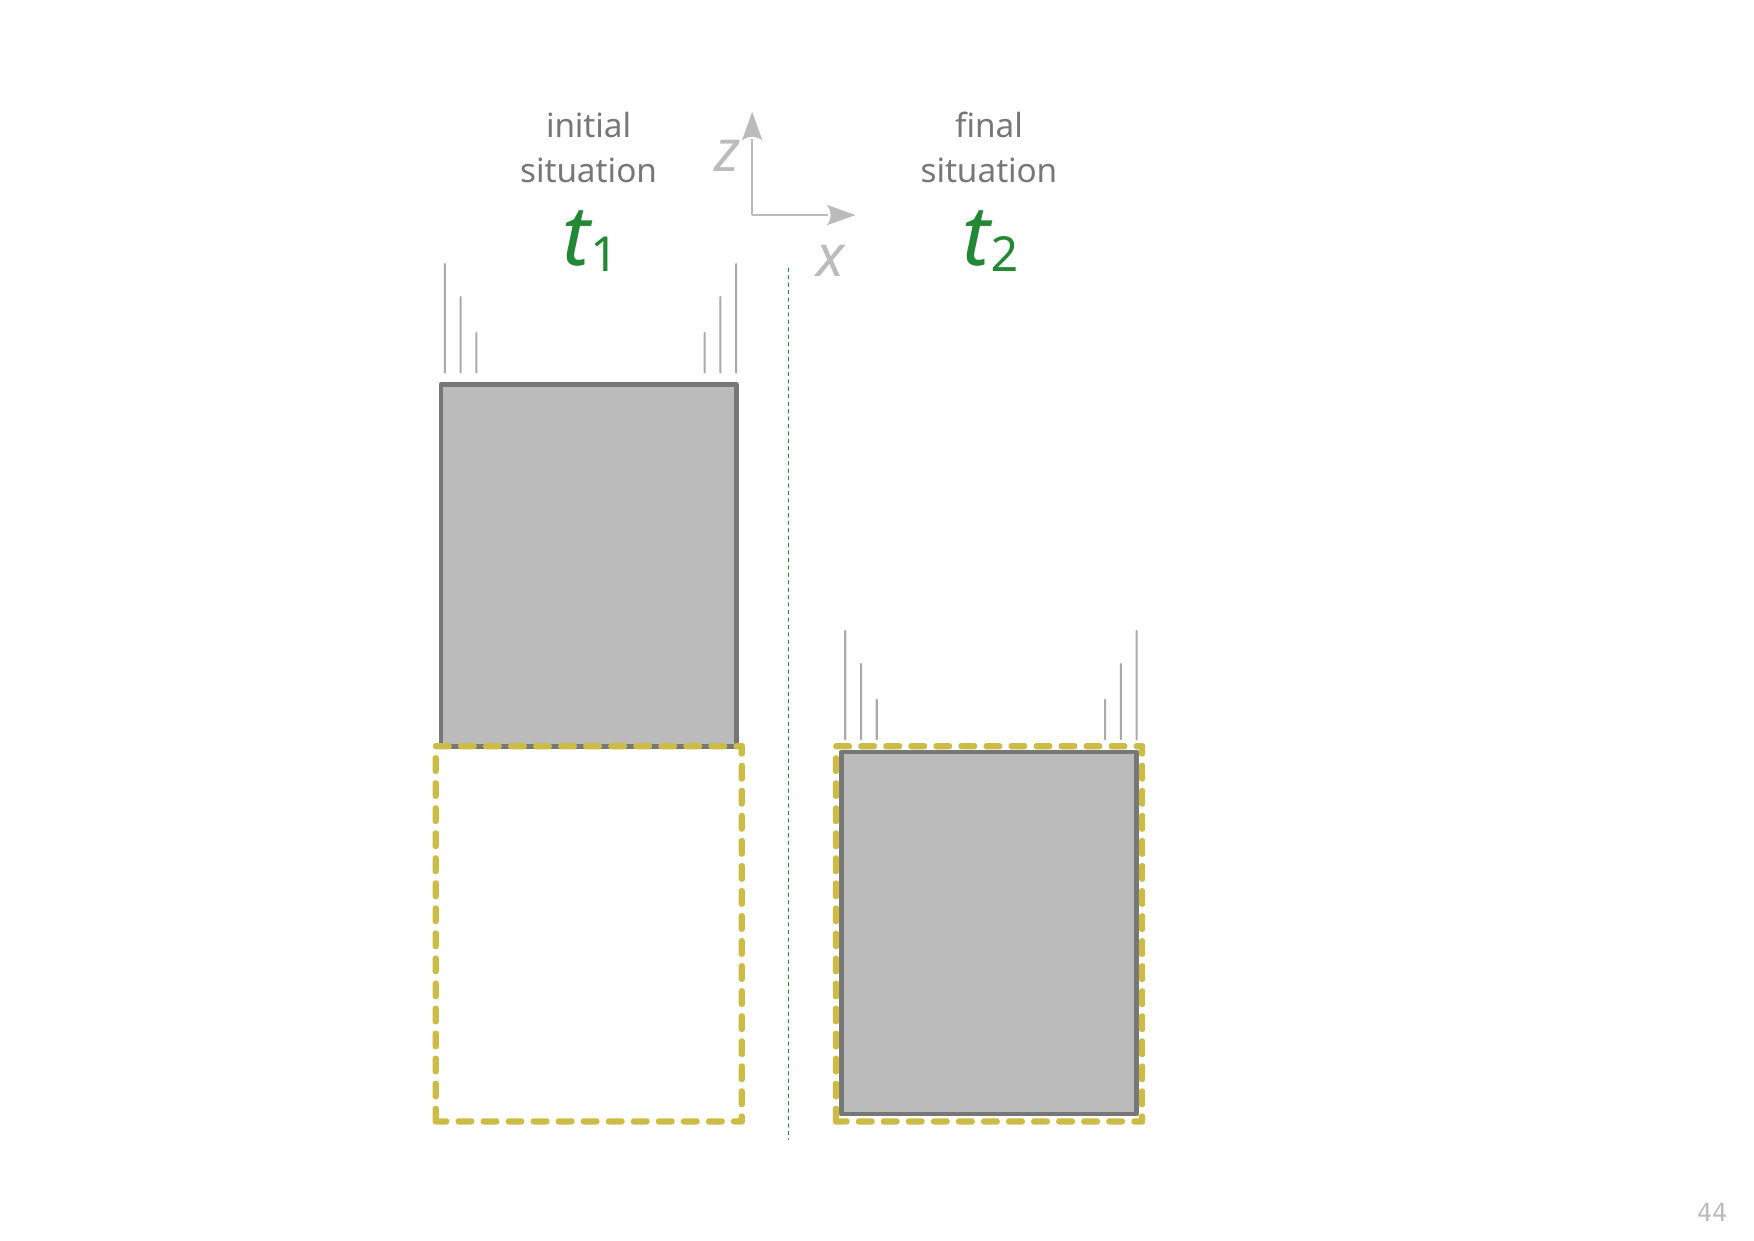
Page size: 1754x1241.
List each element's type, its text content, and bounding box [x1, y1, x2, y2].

text_box [432, 805, 439, 825]
text_box [1131, 1113, 1146, 1125]
text_box z [699, 102, 755, 176]
text_box [505, 1118, 525, 1125]
text_box [1138, 1063, 1146, 1083]
text_box [1133, 743, 1146, 757]
text_box [432, 855, 439, 875]
text_box final situation [909, 94, 1069, 176]
text_box [455, 1118, 475, 1125]
text_box [958, 743, 978, 750]
text_box [905, 1118, 925, 1125]
text_box [1138, 938, 1146, 957]
text_box [432, 1030, 439, 1050]
text_box [1138, 988, 1146, 1008]
text_box t2 [948, 176, 1030, 267]
text_box [580, 1118, 600, 1125]
text_box [855, 1118, 875, 1125]
text_box [832, 955, 840, 975]
text_box [432, 1105, 450, 1125]
text_box [738, 812, 745, 832]
text_box [833, 743, 853, 750]
text_box [738, 837, 745, 857]
text_box [738, 888, 745, 907]
text_box [1138, 837, 1146, 857]
text_box [432, 1080, 439, 1100]
text_box [432, 880, 439, 900]
text_box initial situation [509, 94, 669, 176]
text_box [1106, 1118, 1126, 1125]
text_box [480, 1118, 500, 1125]
text_box [555, 1118, 575, 1125]
text_box [933, 743, 953, 750]
text_box [1008, 743, 1028, 750]
text_box [1083, 743, 1103, 750]
text_box [432, 1055, 439, 1075]
text_box [883, 743, 903, 750]
text_box [1138, 913, 1146, 932]
text_box [730, 1113, 745, 1125]
text_box [832, 905, 840, 925]
text_box [1081, 1118, 1101, 1125]
text_box [832, 755, 840, 775]
text_box [832, 830, 840, 850]
text_box [630, 1118, 650, 1125]
text_box [738, 787, 745, 807]
text_box [432, 980, 439, 1000]
text_box [1138, 1088, 1146, 1108]
text_box [1138, 812, 1146, 832]
text_box [432, 384, 745, 757]
text_box [983, 743, 1003, 750]
text_box [1138, 888, 1146, 907]
text_box [738, 1013, 745, 1033]
text_box [738, 1038, 745, 1058]
text_box [858, 743, 878, 750]
text_box [432, 955, 439, 975]
text_box [1138, 787, 1146, 807]
text_box [1031, 1118, 1050, 1125]
text_box [432, 930, 439, 950]
text_box [832, 1030, 840, 1050]
text_box [432, 755, 439, 774]
text_box [832, 980, 840, 1000]
text_box [738, 762, 745, 782]
text_box [432, 780, 439, 800]
text_box x [802, 206, 862, 281]
text_box [880, 1118, 900, 1125]
text_box [908, 743, 928, 750]
text_box [955, 1118, 975, 1125]
text_box [680, 1118, 700, 1125]
text_box [738, 862, 745, 882]
text_box [738, 988, 745, 1008]
text_box [705, 1118, 725, 1125]
text_box [738, 1088, 745, 1108]
text_box [1138, 1038, 1146, 1058]
text_box [530, 1118, 550, 1125]
text_box t1 [547, 176, 630, 267]
text_box [1138, 762, 1146, 782]
text_box [738, 938, 745, 957]
text_box [832, 1105, 850, 1125]
text_box [1033, 743, 1053, 750]
text_box [655, 1118, 675, 1125]
text_box [832, 1005, 840, 1025]
text_box [1138, 1013, 1146, 1033]
text_box [1138, 863, 1146, 882]
text_box [981, 1118, 1000, 1125]
text_box [1138, 963, 1146, 983]
text_box [1006, 1118, 1025, 1125]
text_box [832, 855, 840, 875]
text_box [930, 1118, 950, 1125]
text_box [738, 913, 745, 932]
text_box [605, 1118, 625, 1125]
text_box [738, 963, 745, 982]
text_box [832, 805, 840, 825]
text_box [832, 780, 840, 800]
text_box [832, 1055, 840, 1075]
text_box [832, 930, 840, 950]
text_box [432, 905, 439, 925]
text_box [1058, 743, 1078, 750]
text_box [1056, 1118, 1075, 1125]
text_box [1108, 743, 1128, 750]
text_box [832, 880, 840, 900]
text_box [738, 1063, 745, 1083]
text_box [832, 1080, 840, 1100]
text_box [432, 830, 439, 850]
text_box [841, 752, 1137, 1115]
text_box [432, 1005, 439, 1025]
